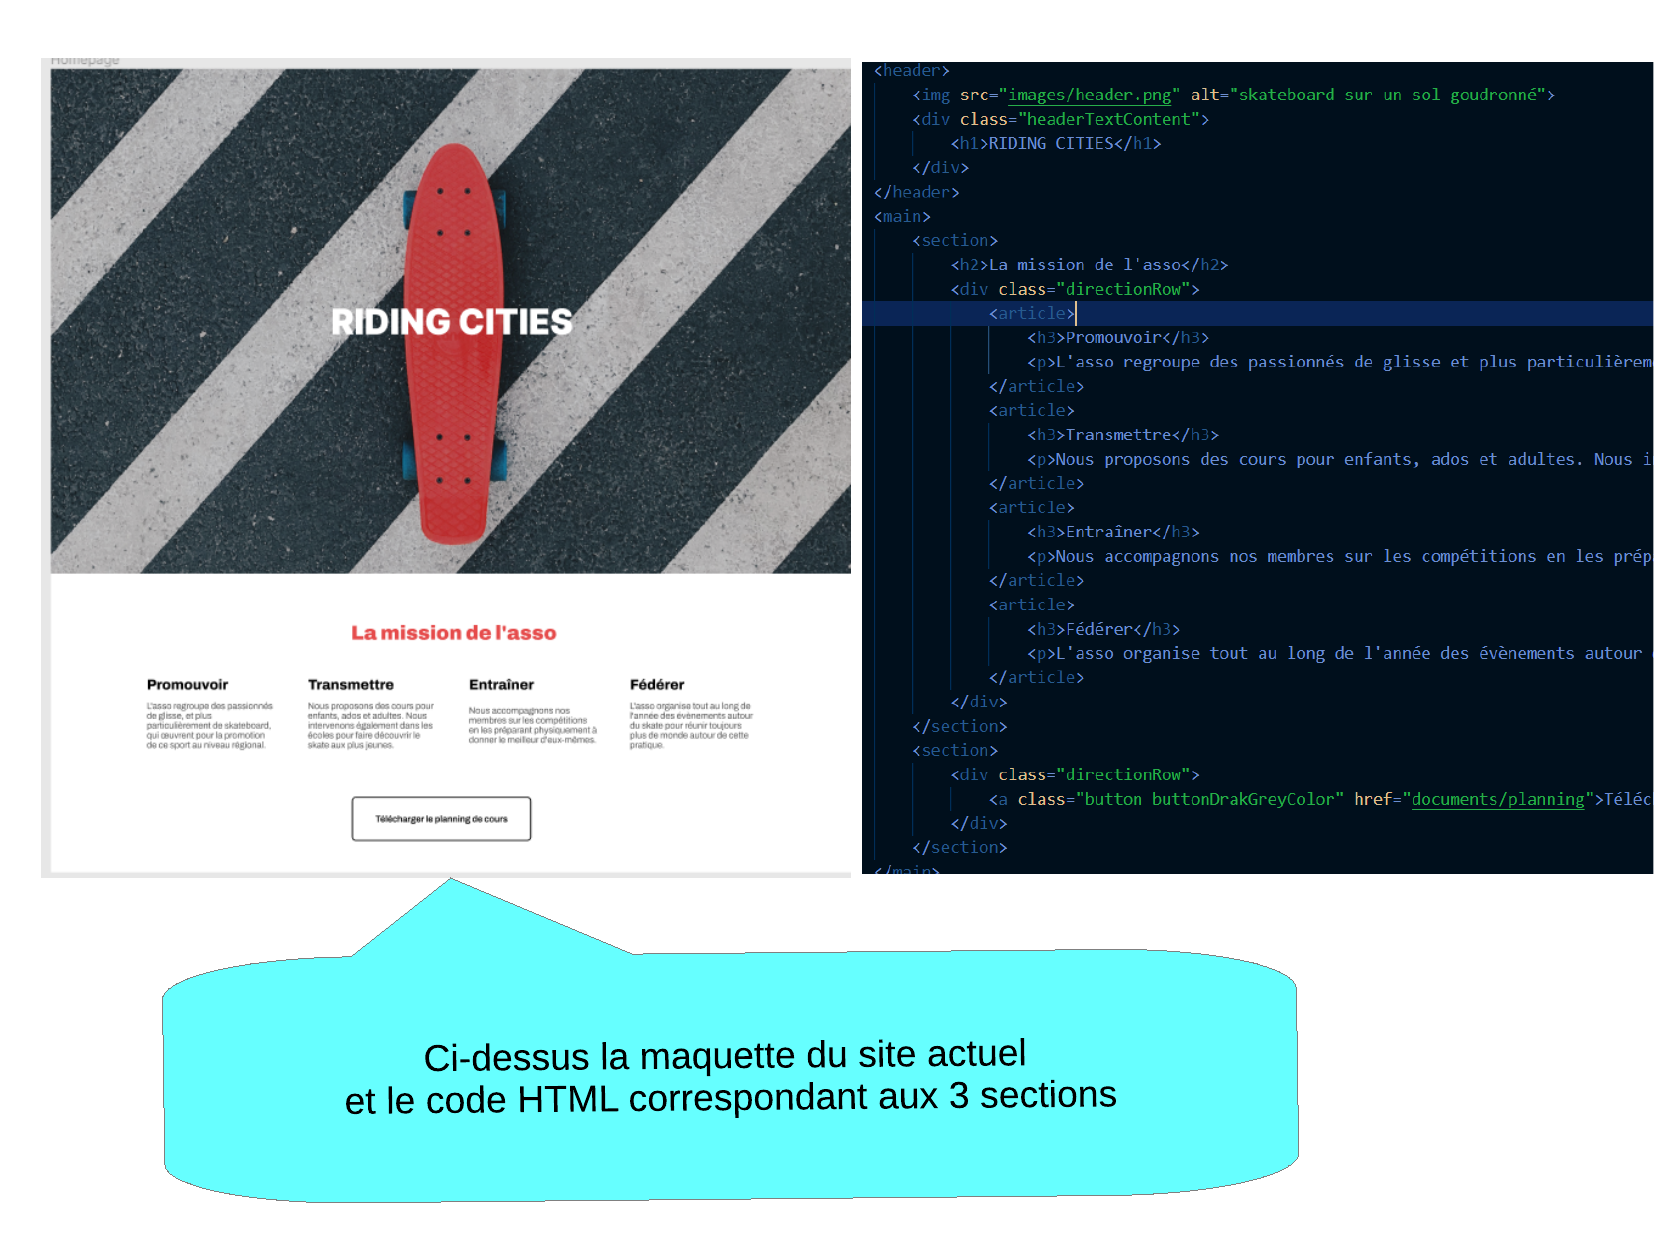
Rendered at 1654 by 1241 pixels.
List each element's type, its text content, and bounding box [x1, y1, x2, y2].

text_box Ci-dessus la maquette du site actuel et le code HTML correspondant aux 3 sections [162, 877, 1299, 1203]
picture [862, 62, 1654, 875]
picture [41, 58, 851, 878]
